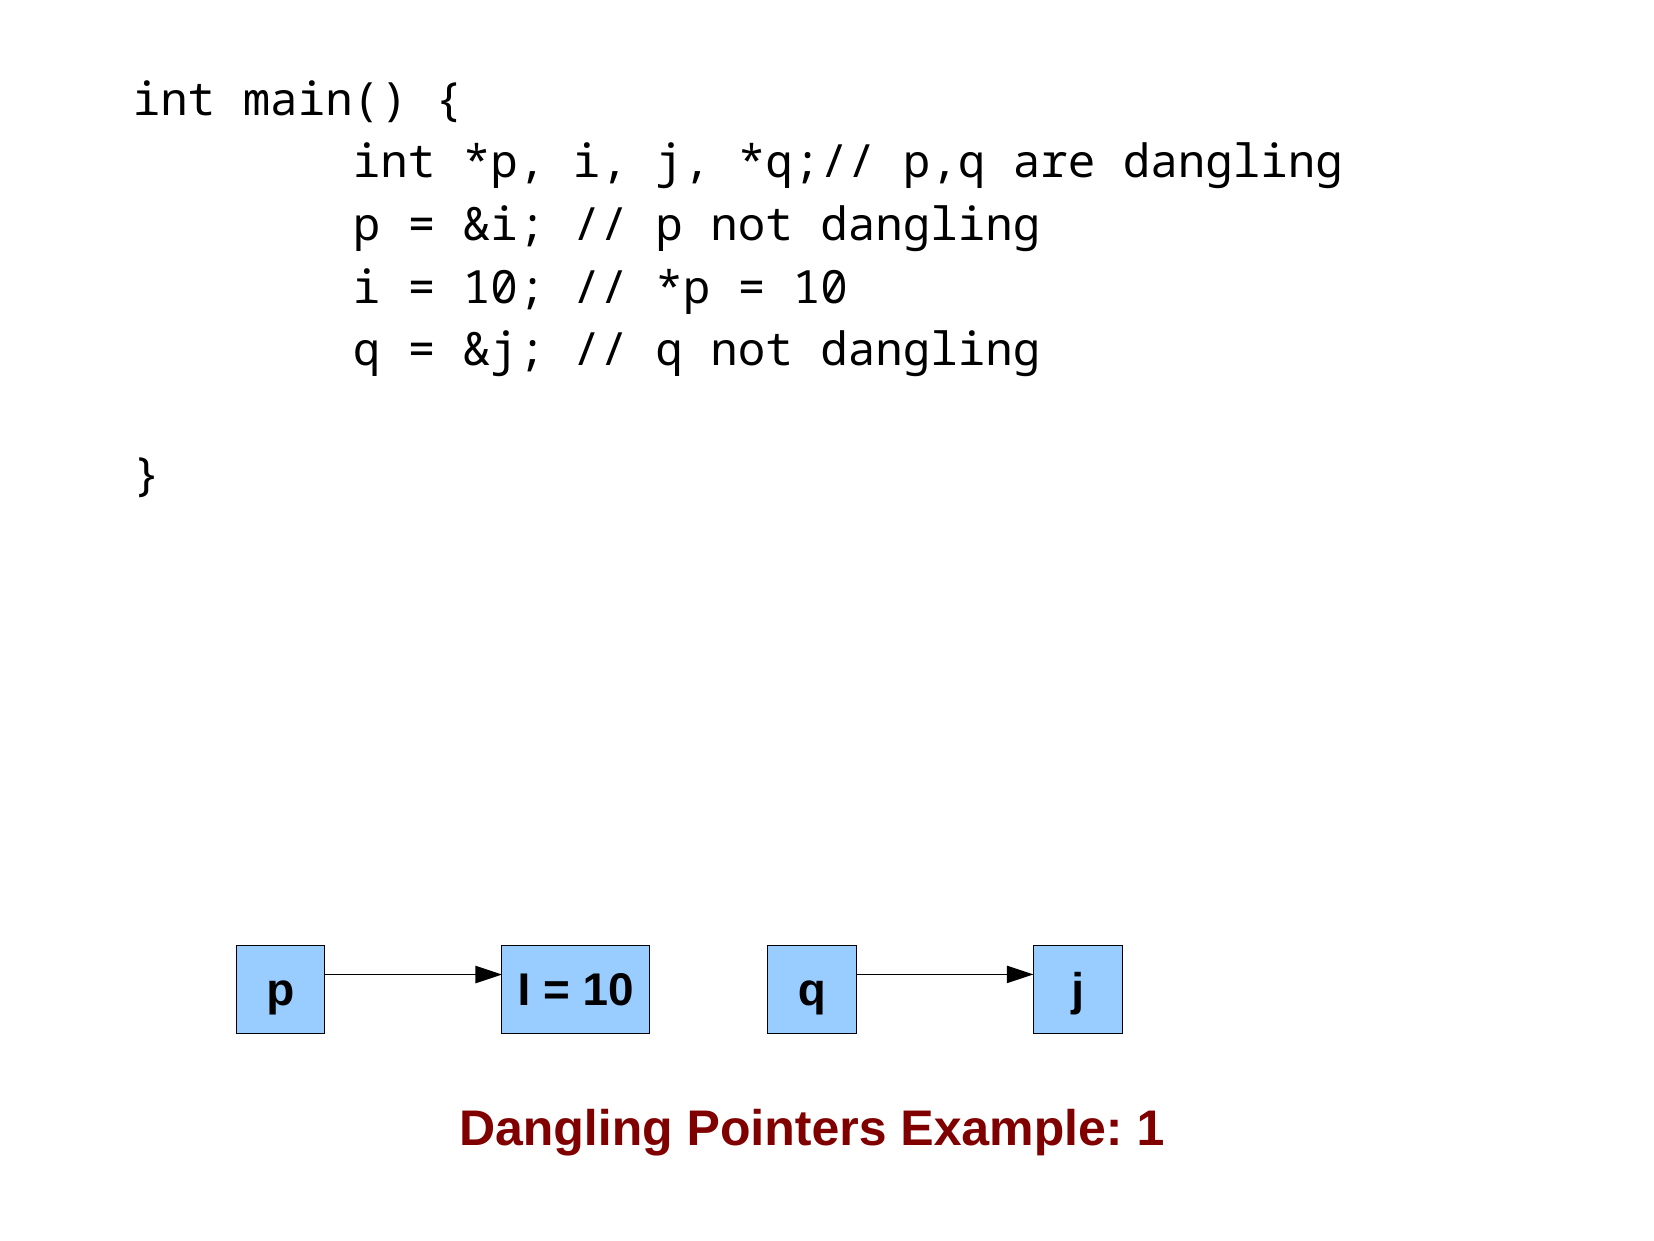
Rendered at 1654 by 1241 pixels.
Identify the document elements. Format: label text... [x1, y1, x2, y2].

text_box Dangling Pointers Example: 1 [147, 1092, 1477, 1164]
text_box j [1033, 945, 1123, 1034]
text_box q [767, 945, 857, 1034]
text_box I = 10 [501, 945, 650, 1034]
text_box int main() { int *p, i, j, *q;// p,q are dangling p = &i; // p not dangling i = 10; // *p = 10 q = &j; // q not dangling } [118, 59, 1526, 650]
text_box p [236, 945, 325, 1034]
